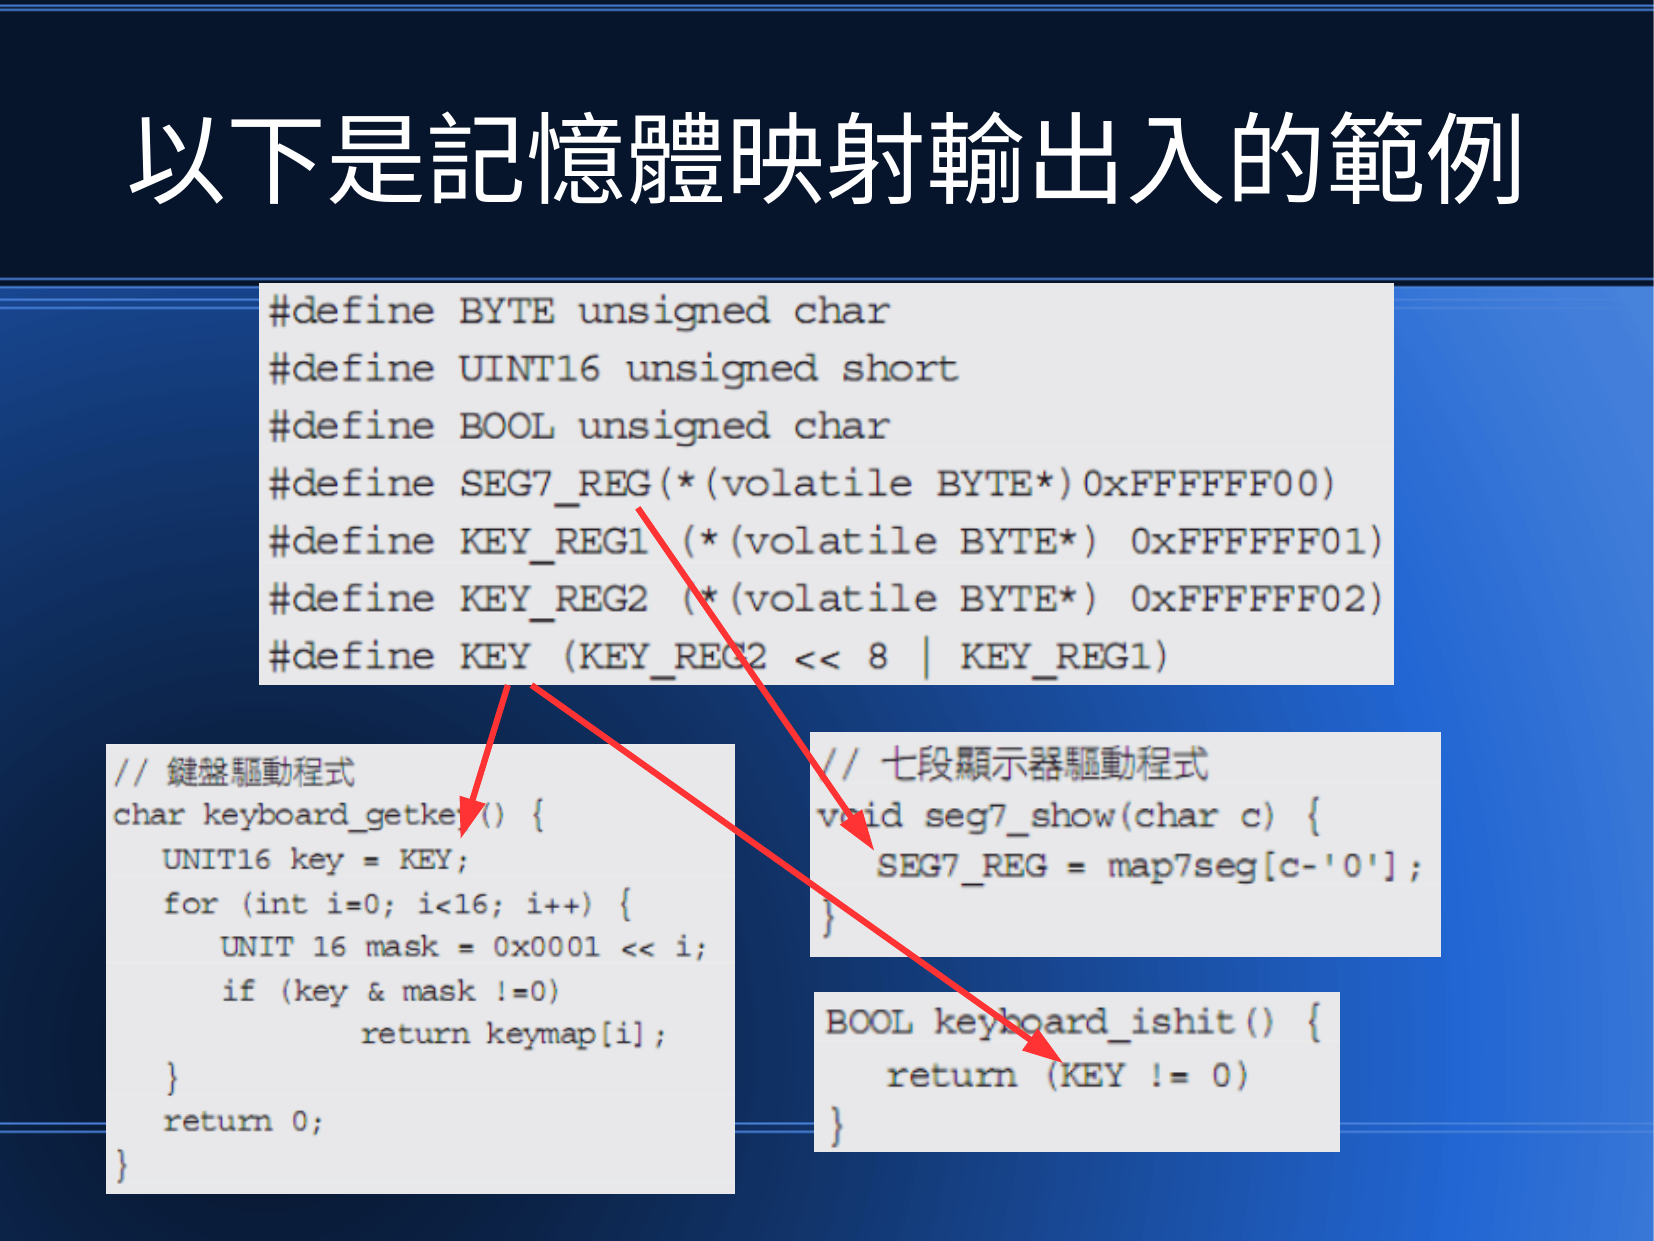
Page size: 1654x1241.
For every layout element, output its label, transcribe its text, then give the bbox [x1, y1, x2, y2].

title 以下是記憶體映射輸出入的範例 [82, 49, 1571, 257]
picture [0, 0, 1654, 1241]
